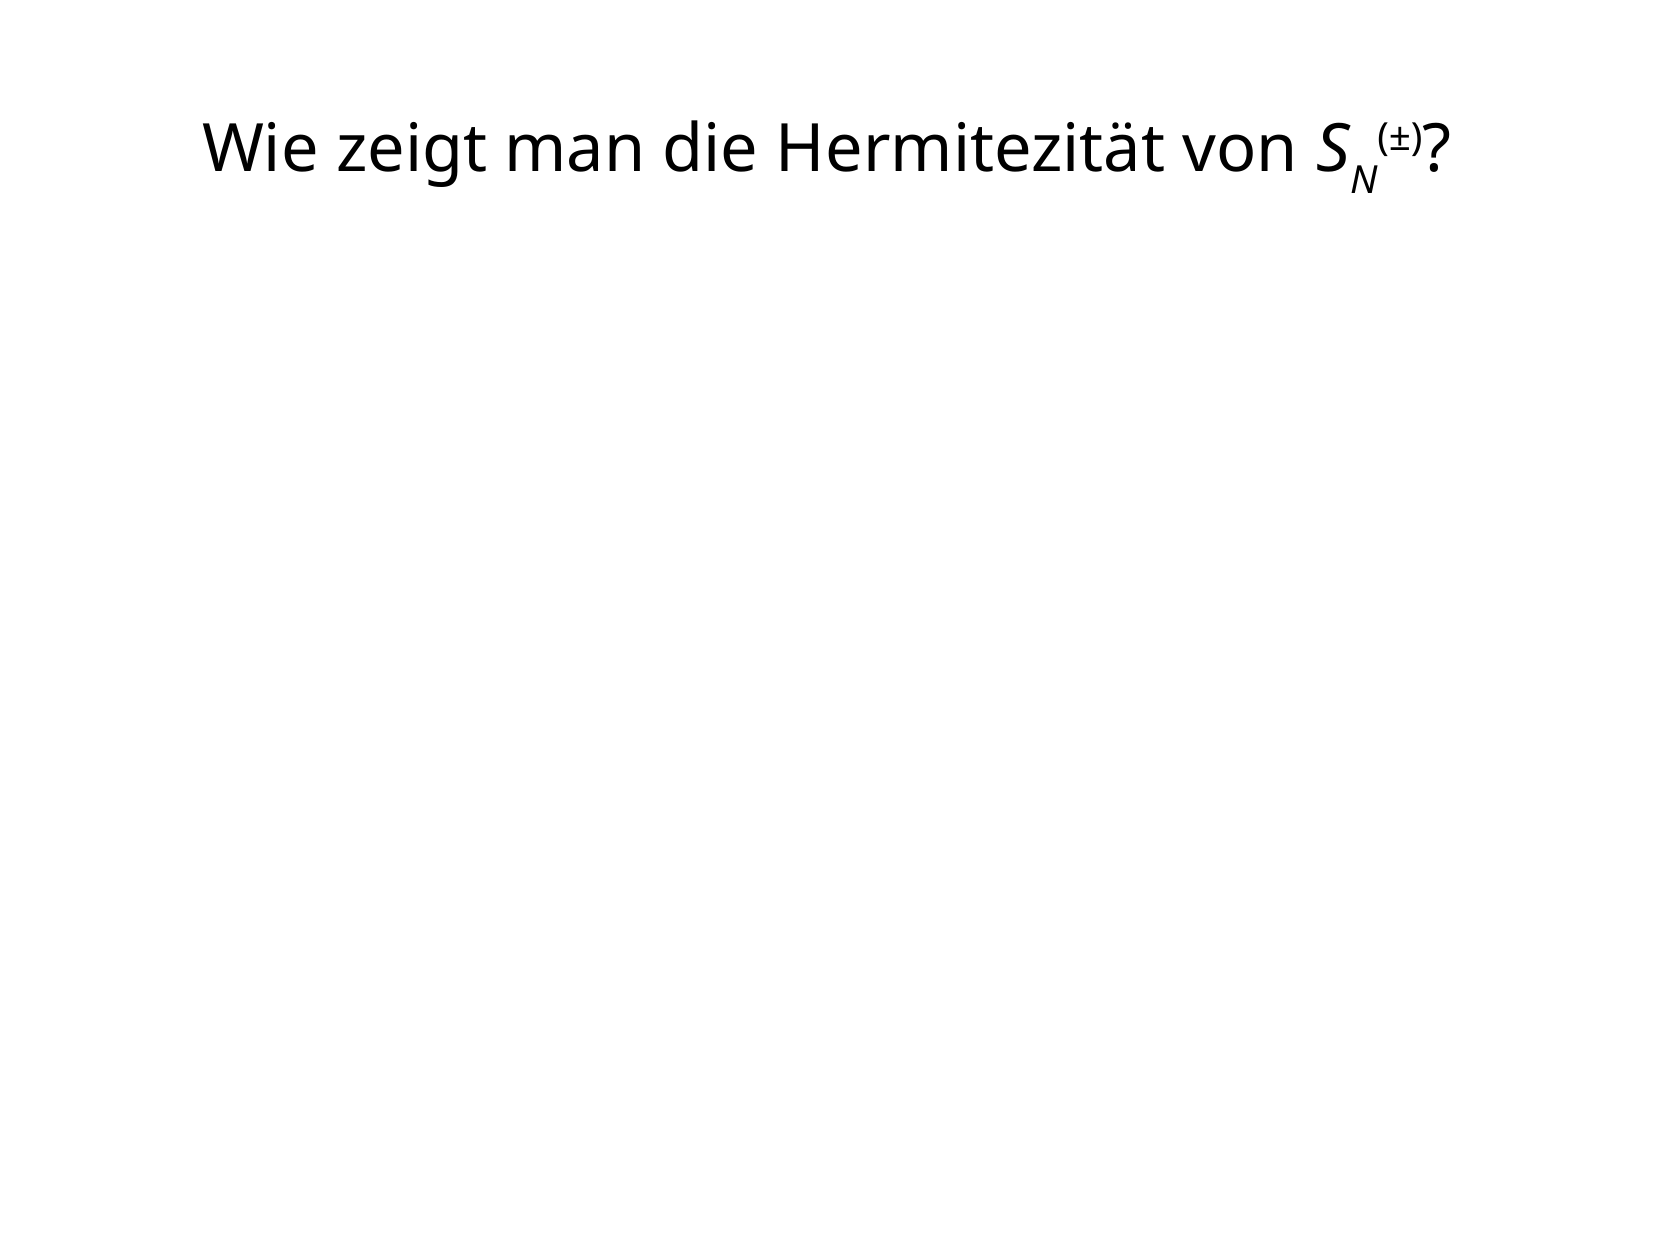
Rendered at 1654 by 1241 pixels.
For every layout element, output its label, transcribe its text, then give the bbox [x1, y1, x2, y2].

title Wie zeigt man die Hermitezität von SN(±)? [82, 49, 1571, 257]
